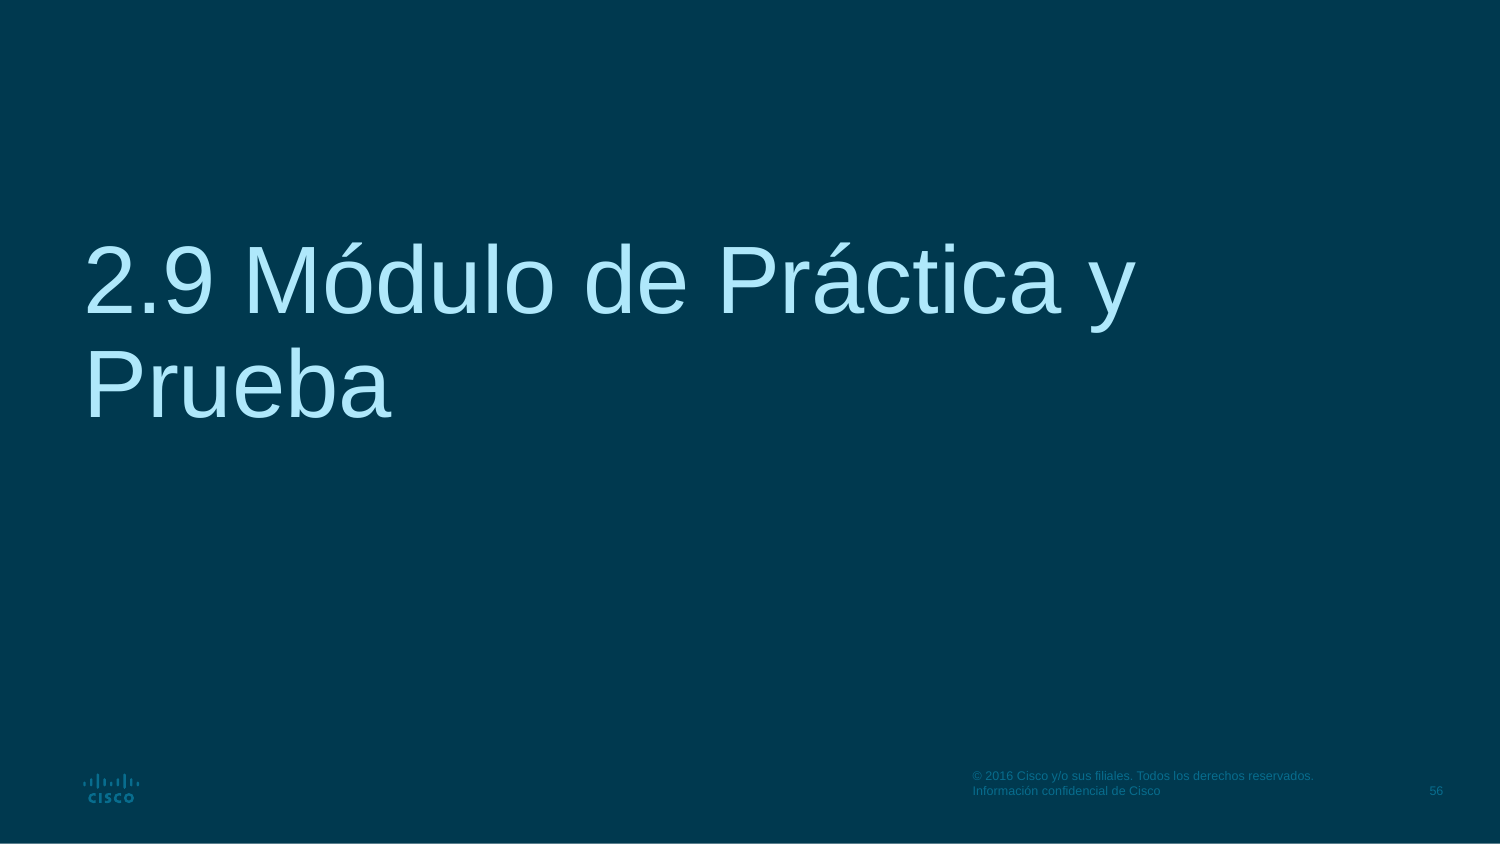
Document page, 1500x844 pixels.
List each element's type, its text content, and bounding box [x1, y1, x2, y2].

title 2.9 Módulo de Práctica y Prueba [68, 286, 1427, 446]
